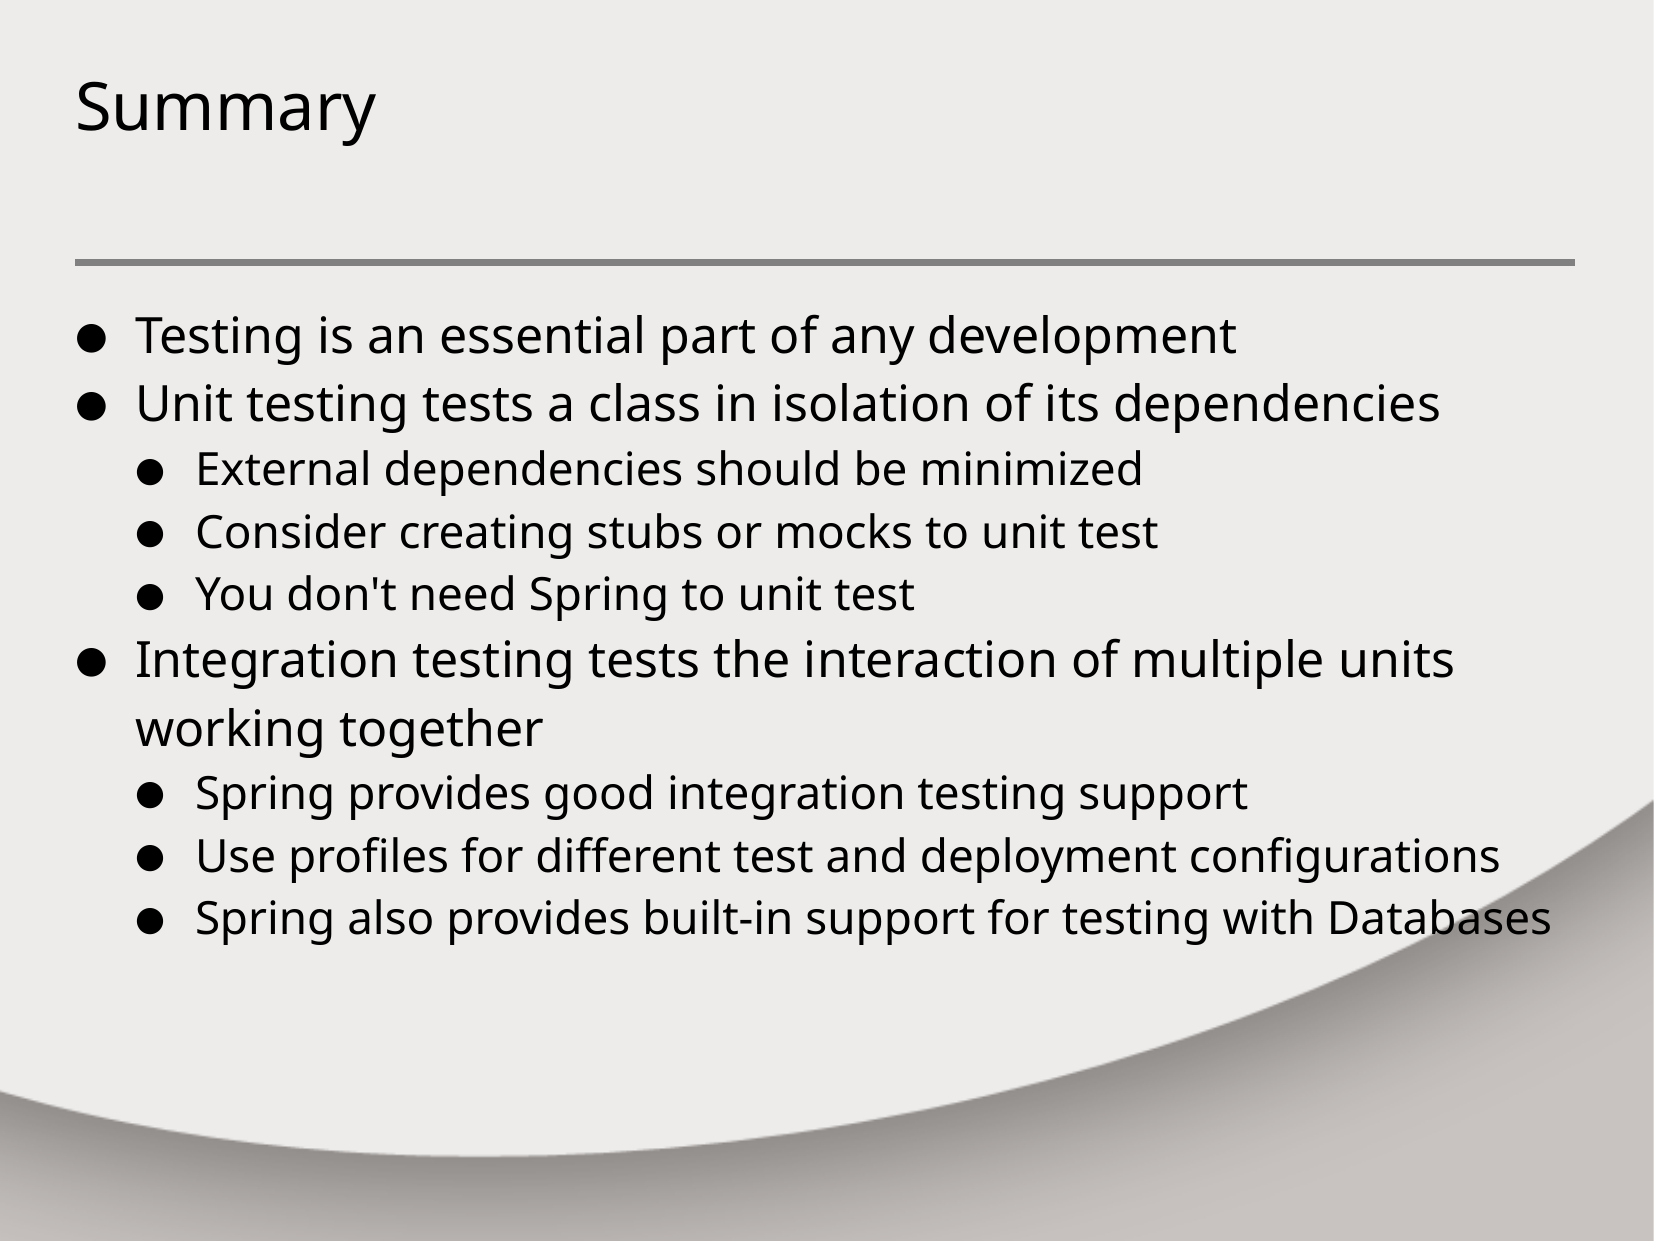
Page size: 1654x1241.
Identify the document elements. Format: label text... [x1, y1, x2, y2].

title Summary [75, 75, 1576, 226]
picture [0, 0, 1654, 1241]
list Testing is an essential part of any development Unit testing tests a class in isolation of its dependencies External dependencies should be minimized Consider creating stubs or mocks to unit test You don't need Spring to unit test Integration testing tests the interaction of multiple units working together Spring provides good integration testing support Use profiles for different test and deployment configurations Spring also provides built-in support for testing with Databases [75, 300, 1576, 1163]
